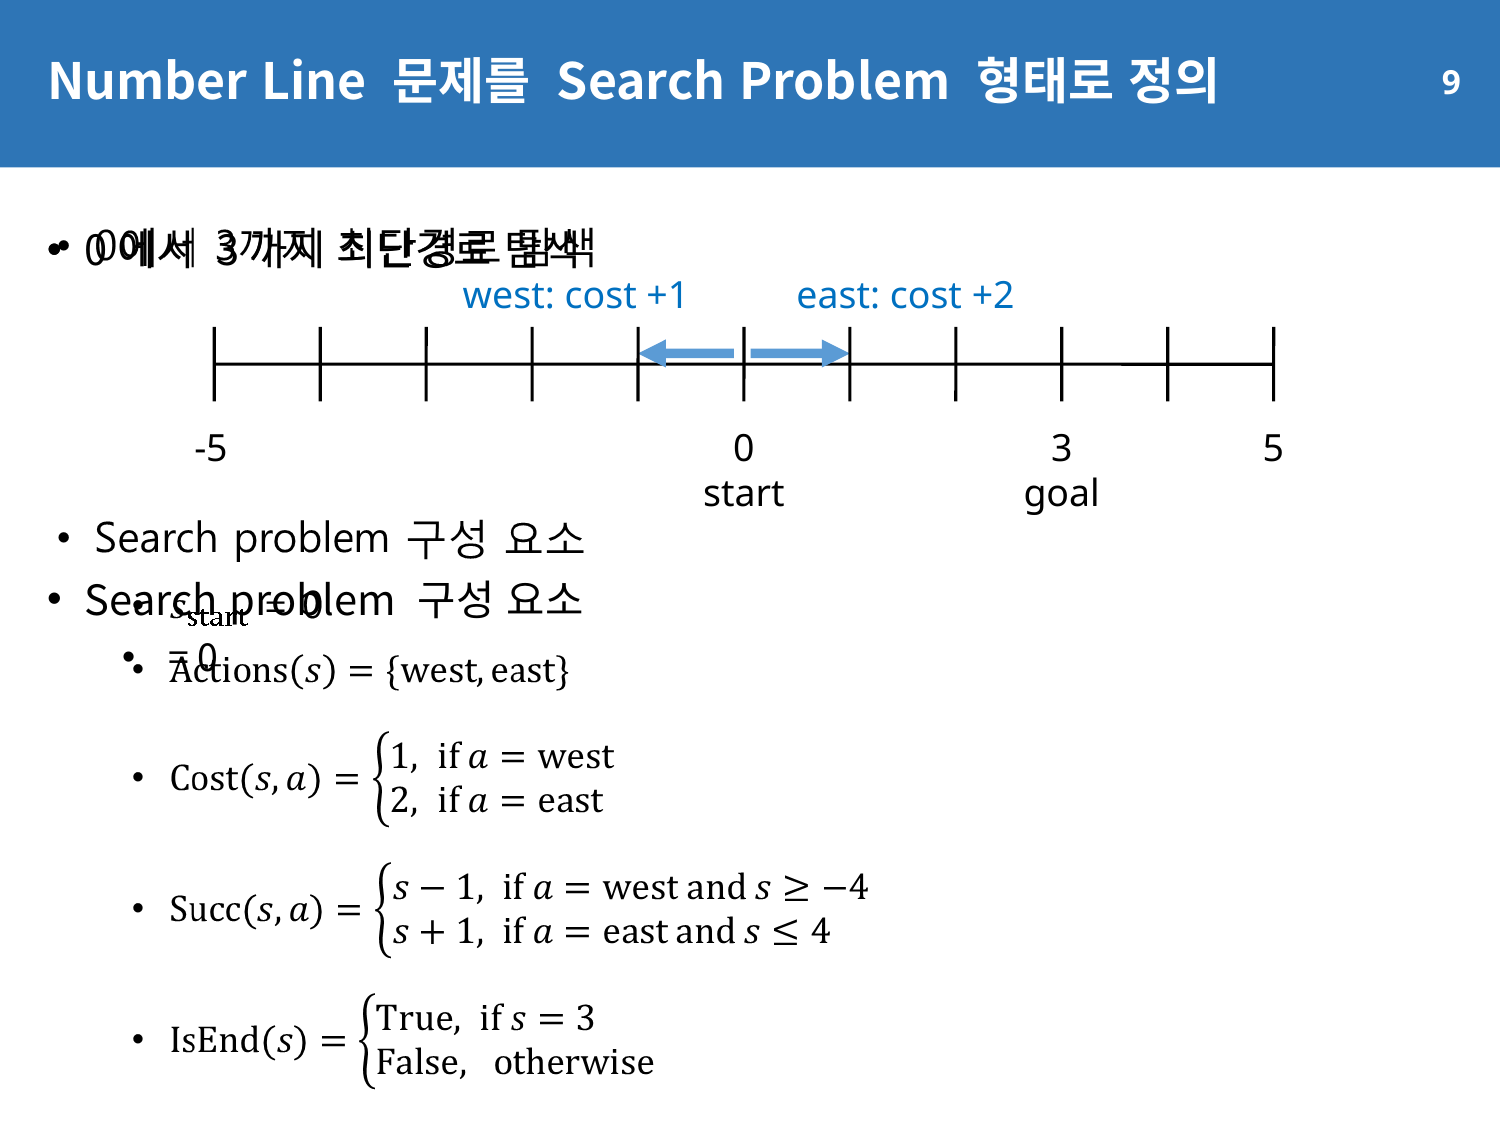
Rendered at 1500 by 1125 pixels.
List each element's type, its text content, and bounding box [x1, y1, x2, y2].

text_box -5 [179, 416, 243, 477]
slide_number <number> [1273, 53, 1476, 114]
text_box east: cost +2 [781, 263, 1030, 324]
text_box 5 [1248, 416, 1300, 477]
list [32, 206, 1476, 1125]
text_box west: cost +1 [447, 263, 705, 324]
title Number Line 문제를 Search Problem 형태로 정의 [32, 20, 1476, 148]
text_box 3 goal [1008, 416, 1115, 522]
text_box 0 start [688, 416, 800, 522]
